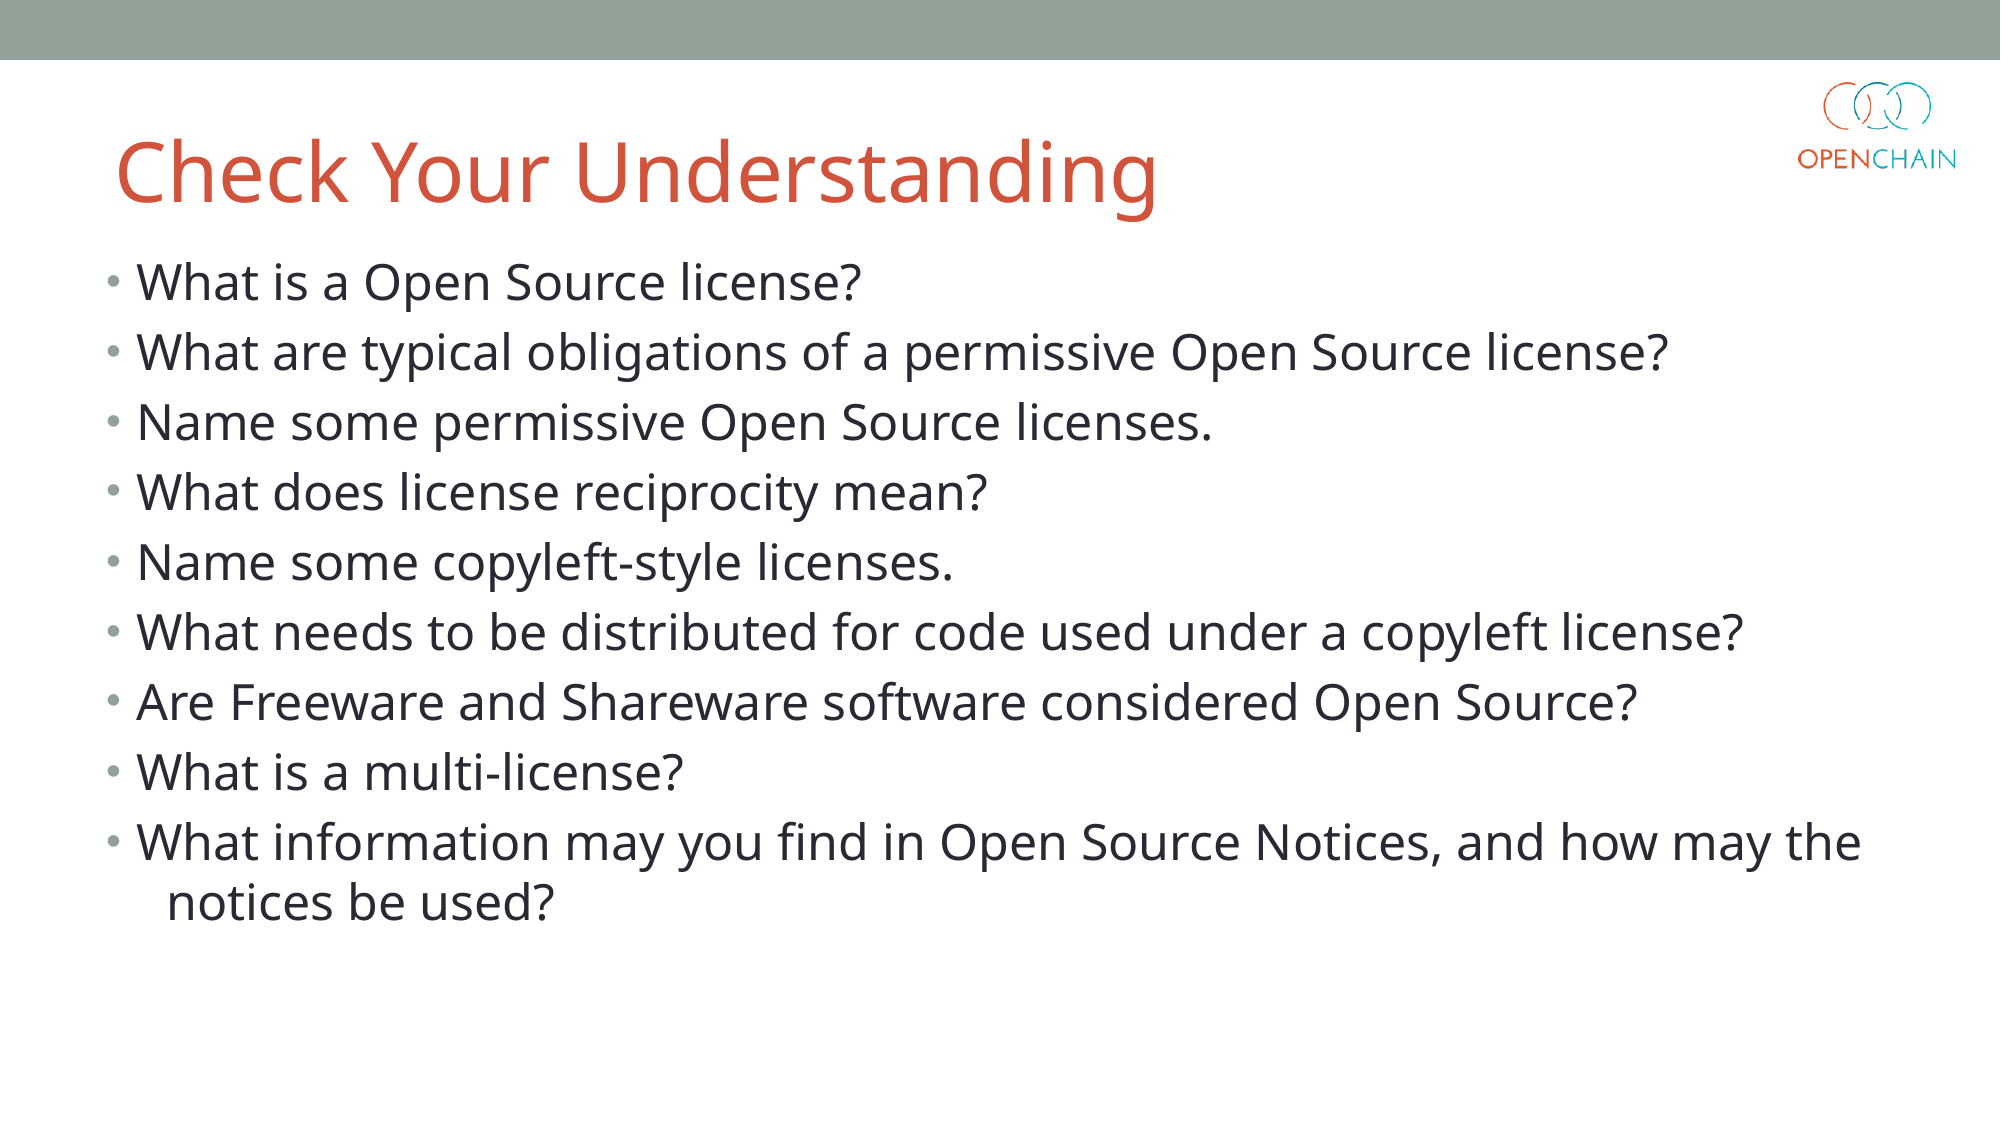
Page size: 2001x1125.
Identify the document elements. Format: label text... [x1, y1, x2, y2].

text_box Check Your Understanding [100, 88, 1900, 243]
text_box What is a Open Source license? What are typical obligations of a permissive Open Source license? Name some permissive Open Source licenses. What does license reciprocity mean? Name some copyleft-style licenses. What needs to be distributed for code used under a copyleft license? Are Freeware and Shareware software considered Open Source? What is a multi-license? What information may you find in Open Source Notices, and how may the notices be used? [91, 243, 1970, 1125]
